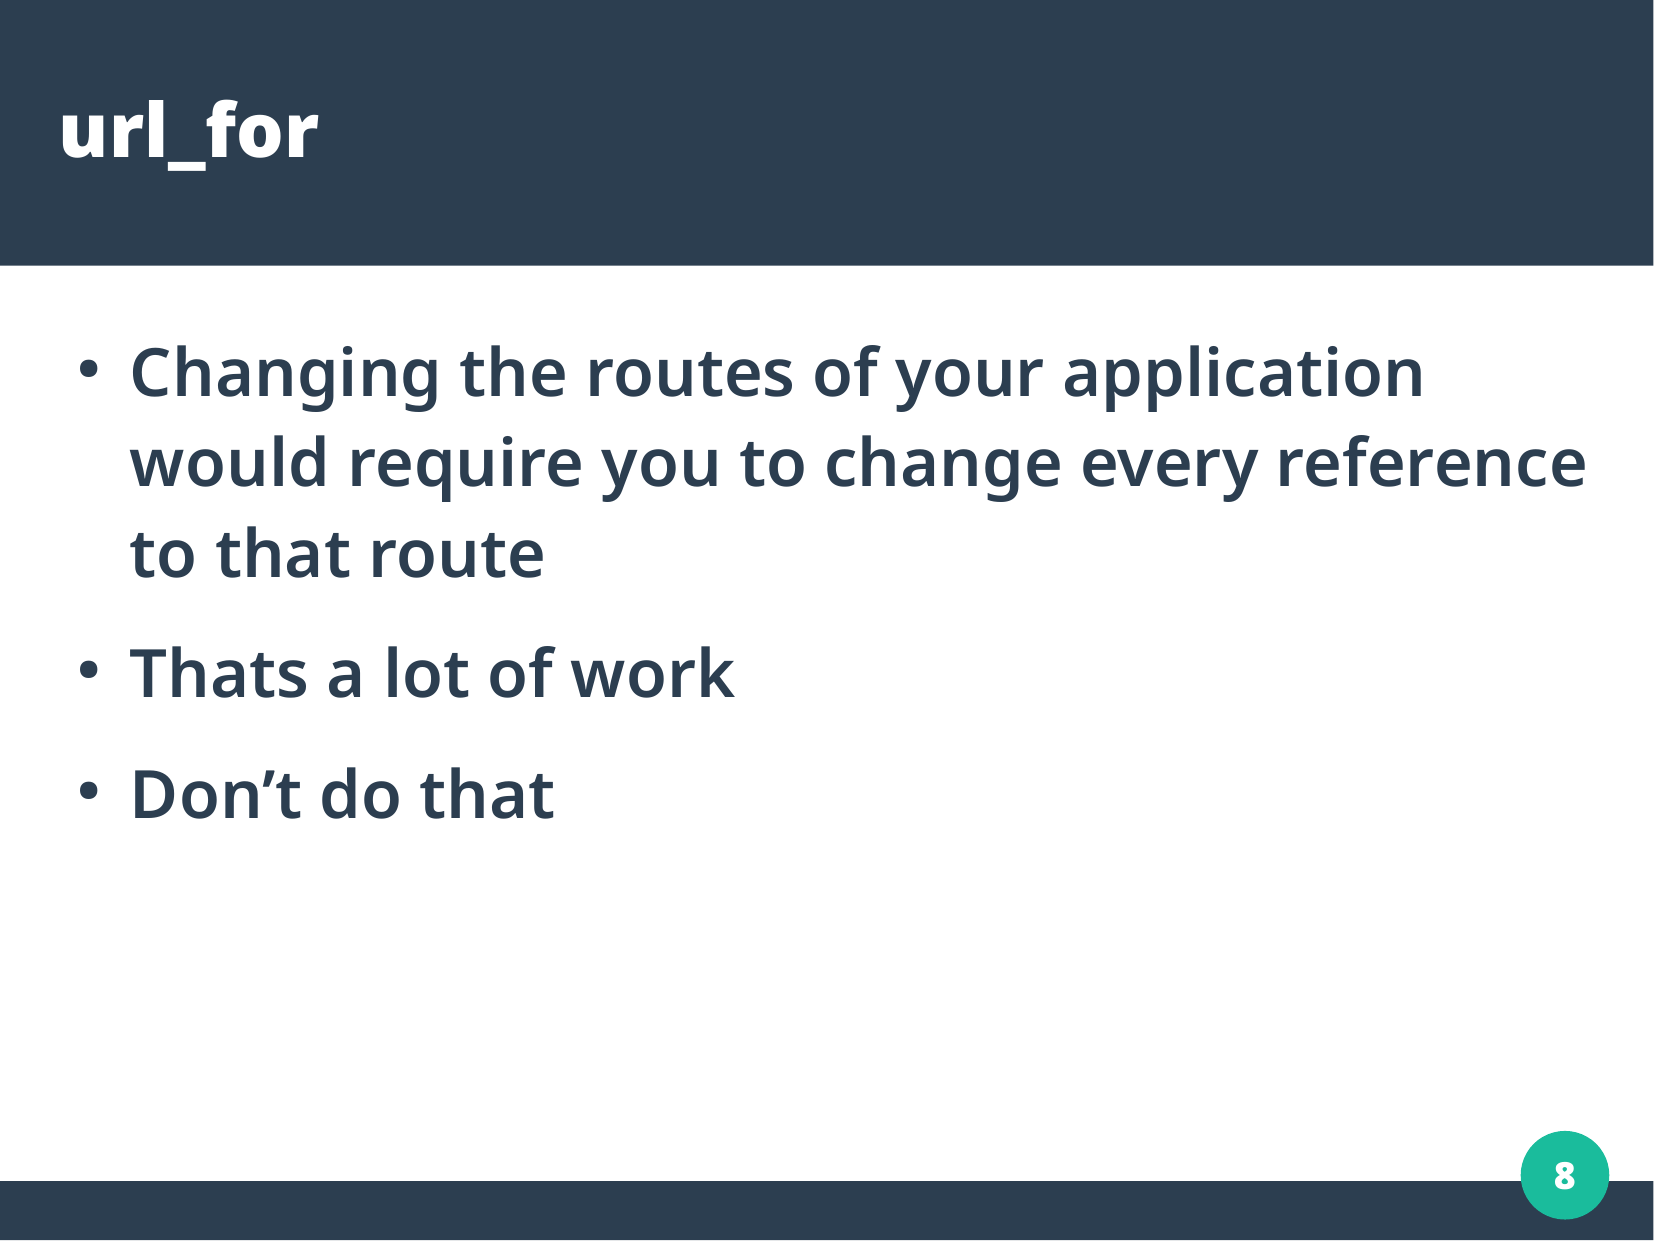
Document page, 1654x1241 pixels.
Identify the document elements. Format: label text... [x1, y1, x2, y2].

title url_for [59, 49, 1595, 207]
list Changing the routes of your application would require you to change every reference to that route Thats a lot of work Don’t do that [59, 324, 1595, 1152]
